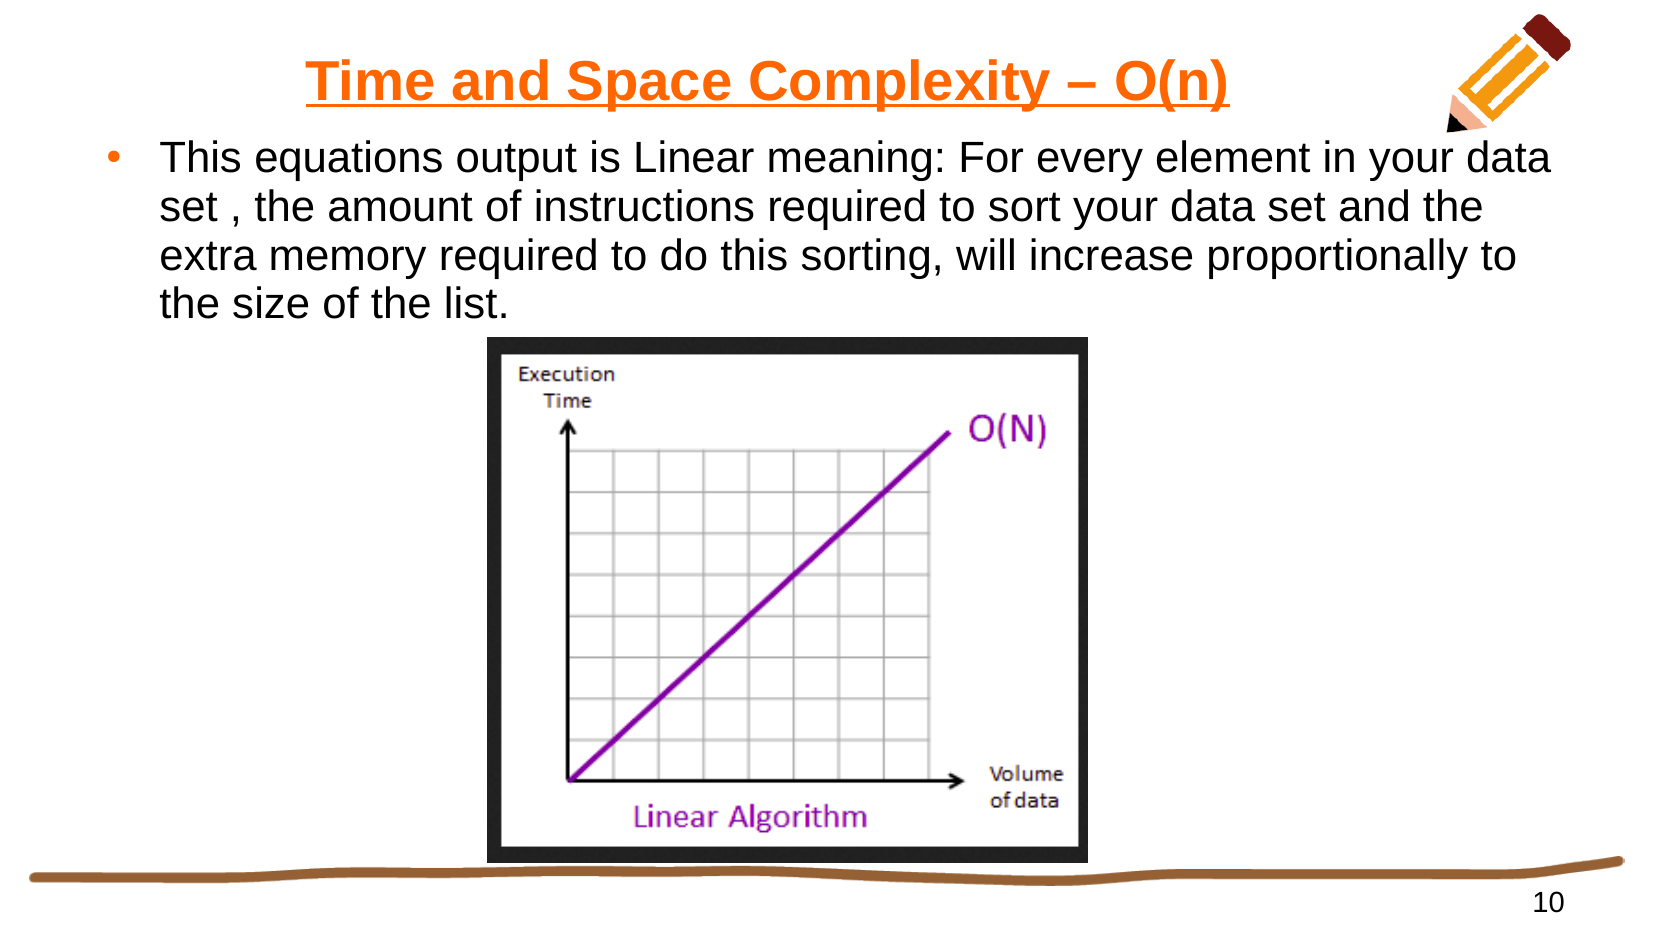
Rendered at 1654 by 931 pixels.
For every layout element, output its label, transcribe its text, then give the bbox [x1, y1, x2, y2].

picture [1446, 14, 1571, 132]
picture [29, 337, 1625, 886]
list This equations output is Linear meaning: For every element in your data set , the amount of instructions required to sort your data set and the extra memory required to do this sorting, will increase proportionally to the size of the list. [88, 132, 1576, 396]
title Time and Space Complexity – O(n) [88, 29, 1447, 132]
